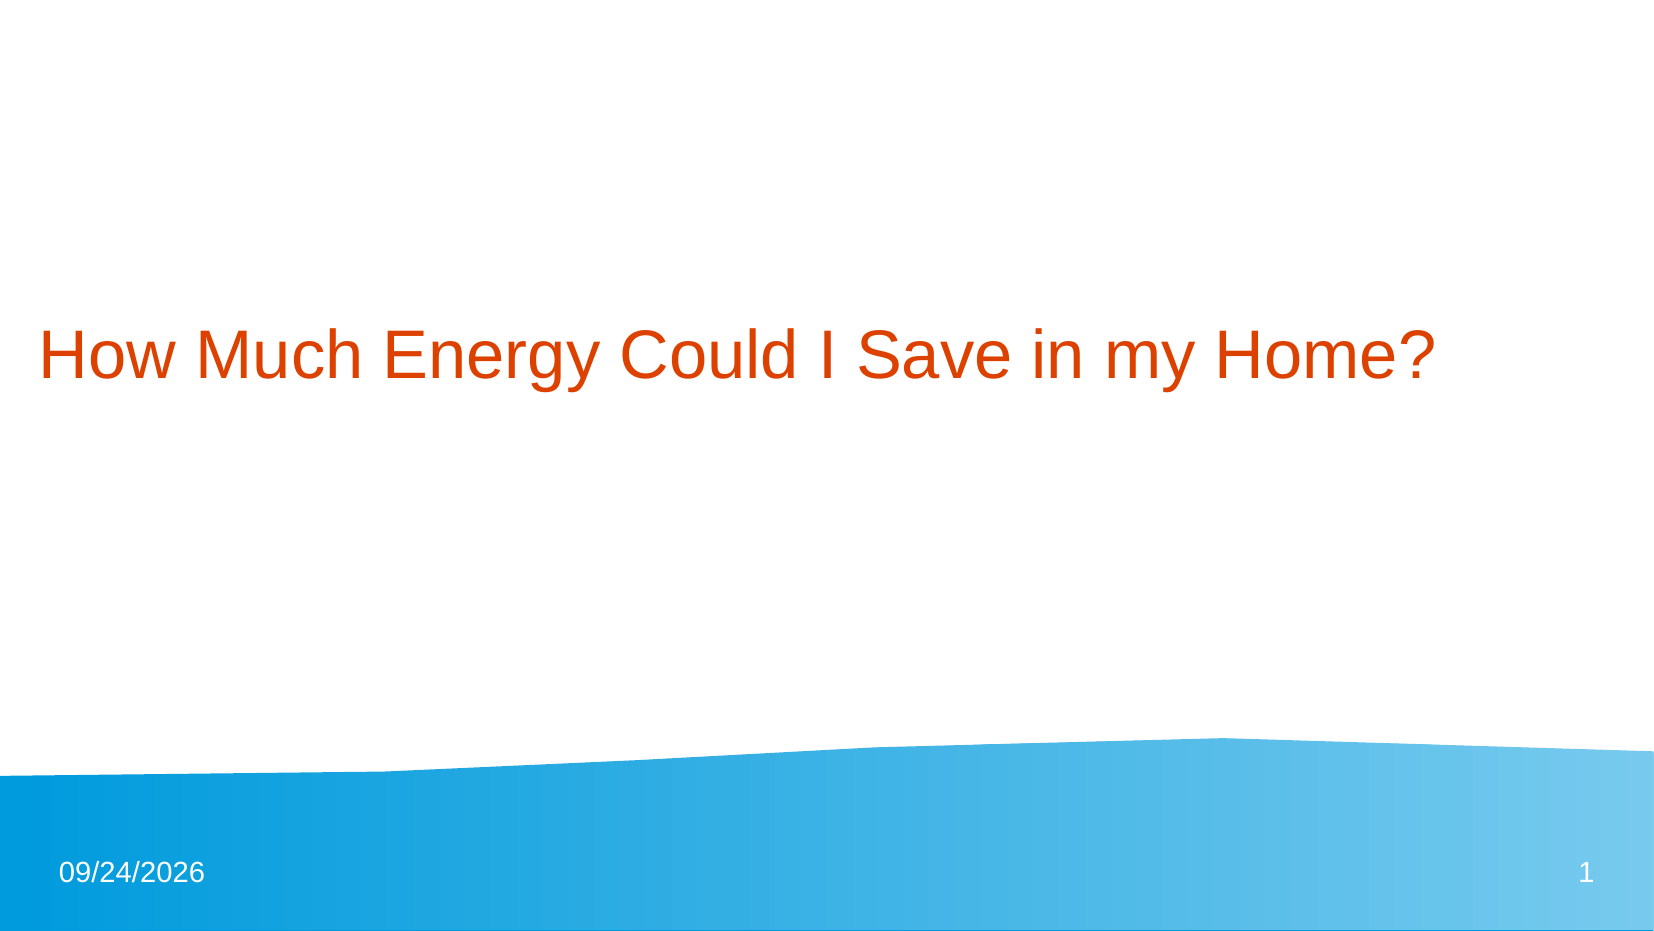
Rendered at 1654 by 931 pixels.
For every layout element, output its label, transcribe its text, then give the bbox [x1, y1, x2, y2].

title How Much Energy Could I Save in my Home? [0, 265, 1477, 443]
